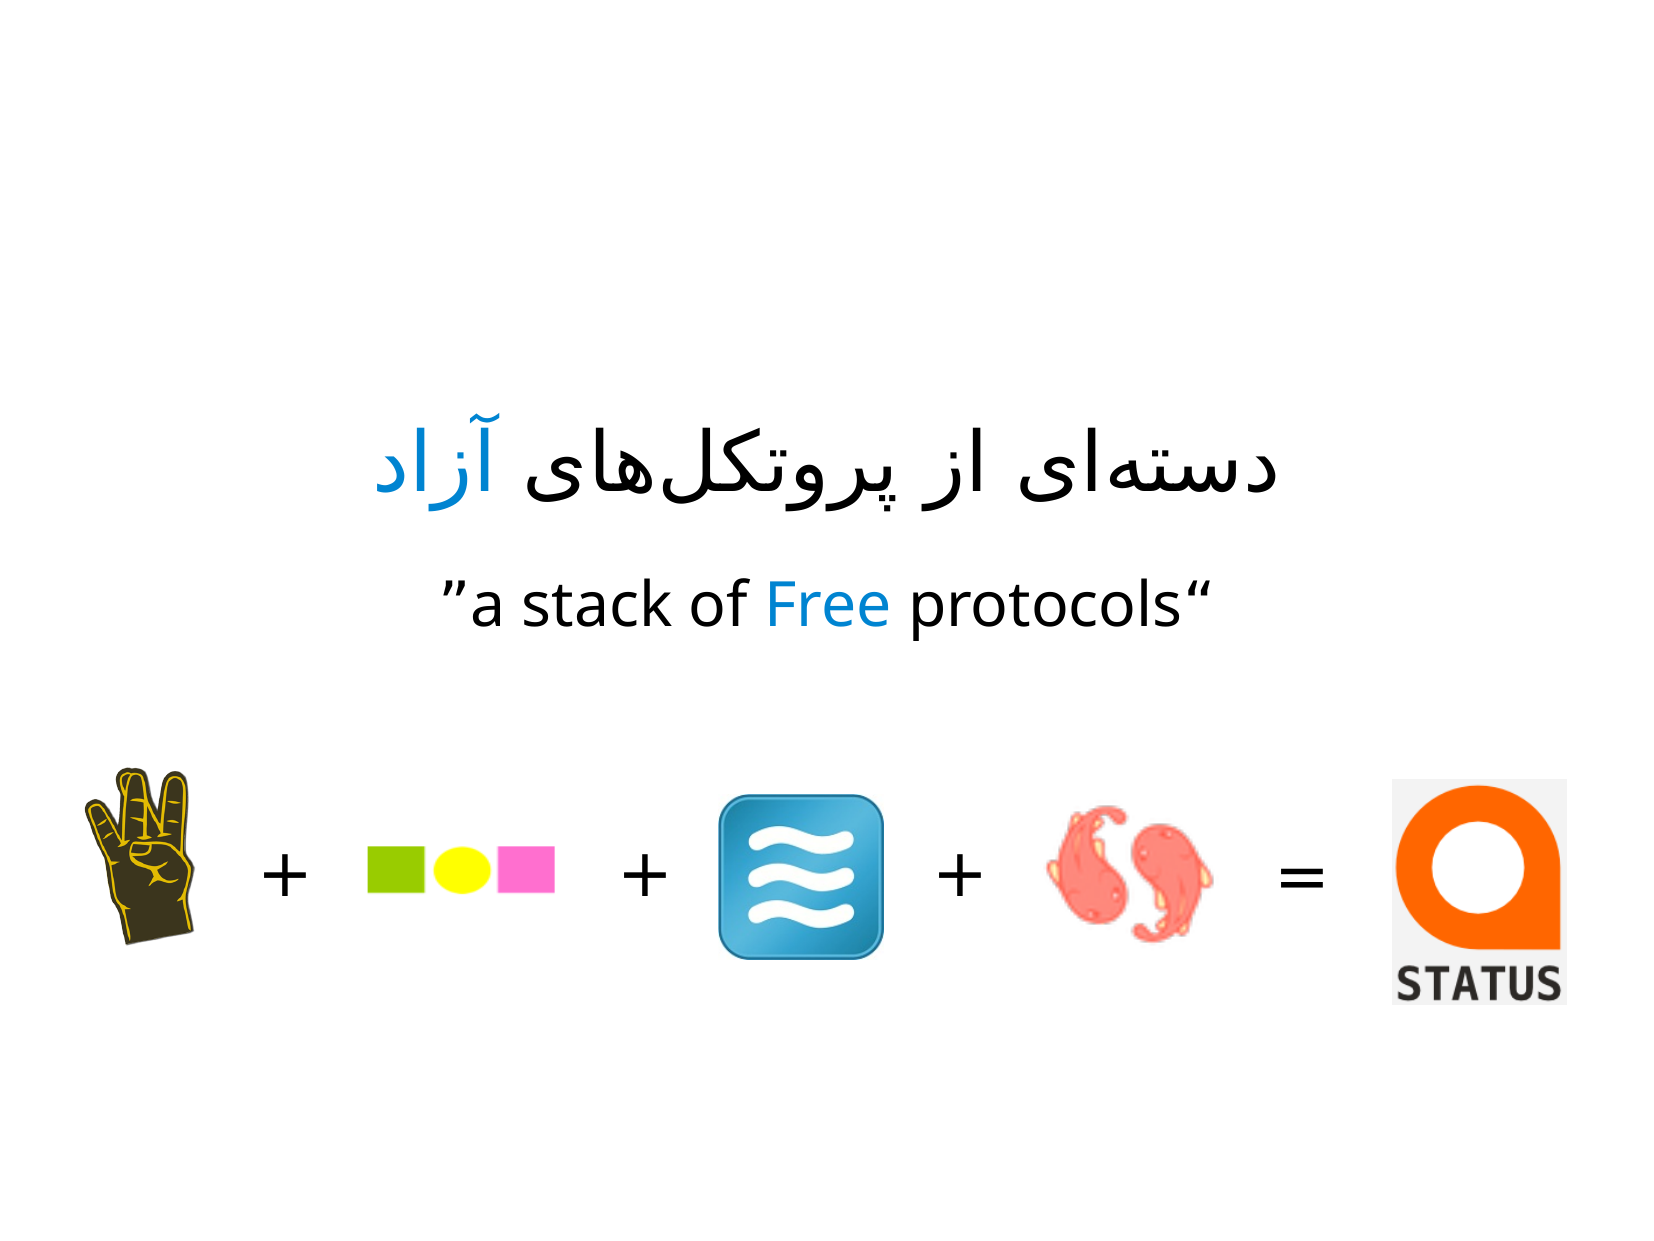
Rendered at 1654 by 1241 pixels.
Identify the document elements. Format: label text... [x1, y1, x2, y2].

text_box + [258, 834, 314, 913]
picture [718, 794, 884, 961]
picture [1033, 792, 1229, 958]
picture [1392, 779, 1567, 1006]
subtitle دسته‌ای از پروتکل‌های آزاد “a stack of Free protocols” [82, 49, 1571, 1010]
text_box = [1275, 837, 1331, 916]
text_box + [618, 834, 674, 913]
text_box + [933, 834, 989, 913]
picture [78, 762, 200, 949]
